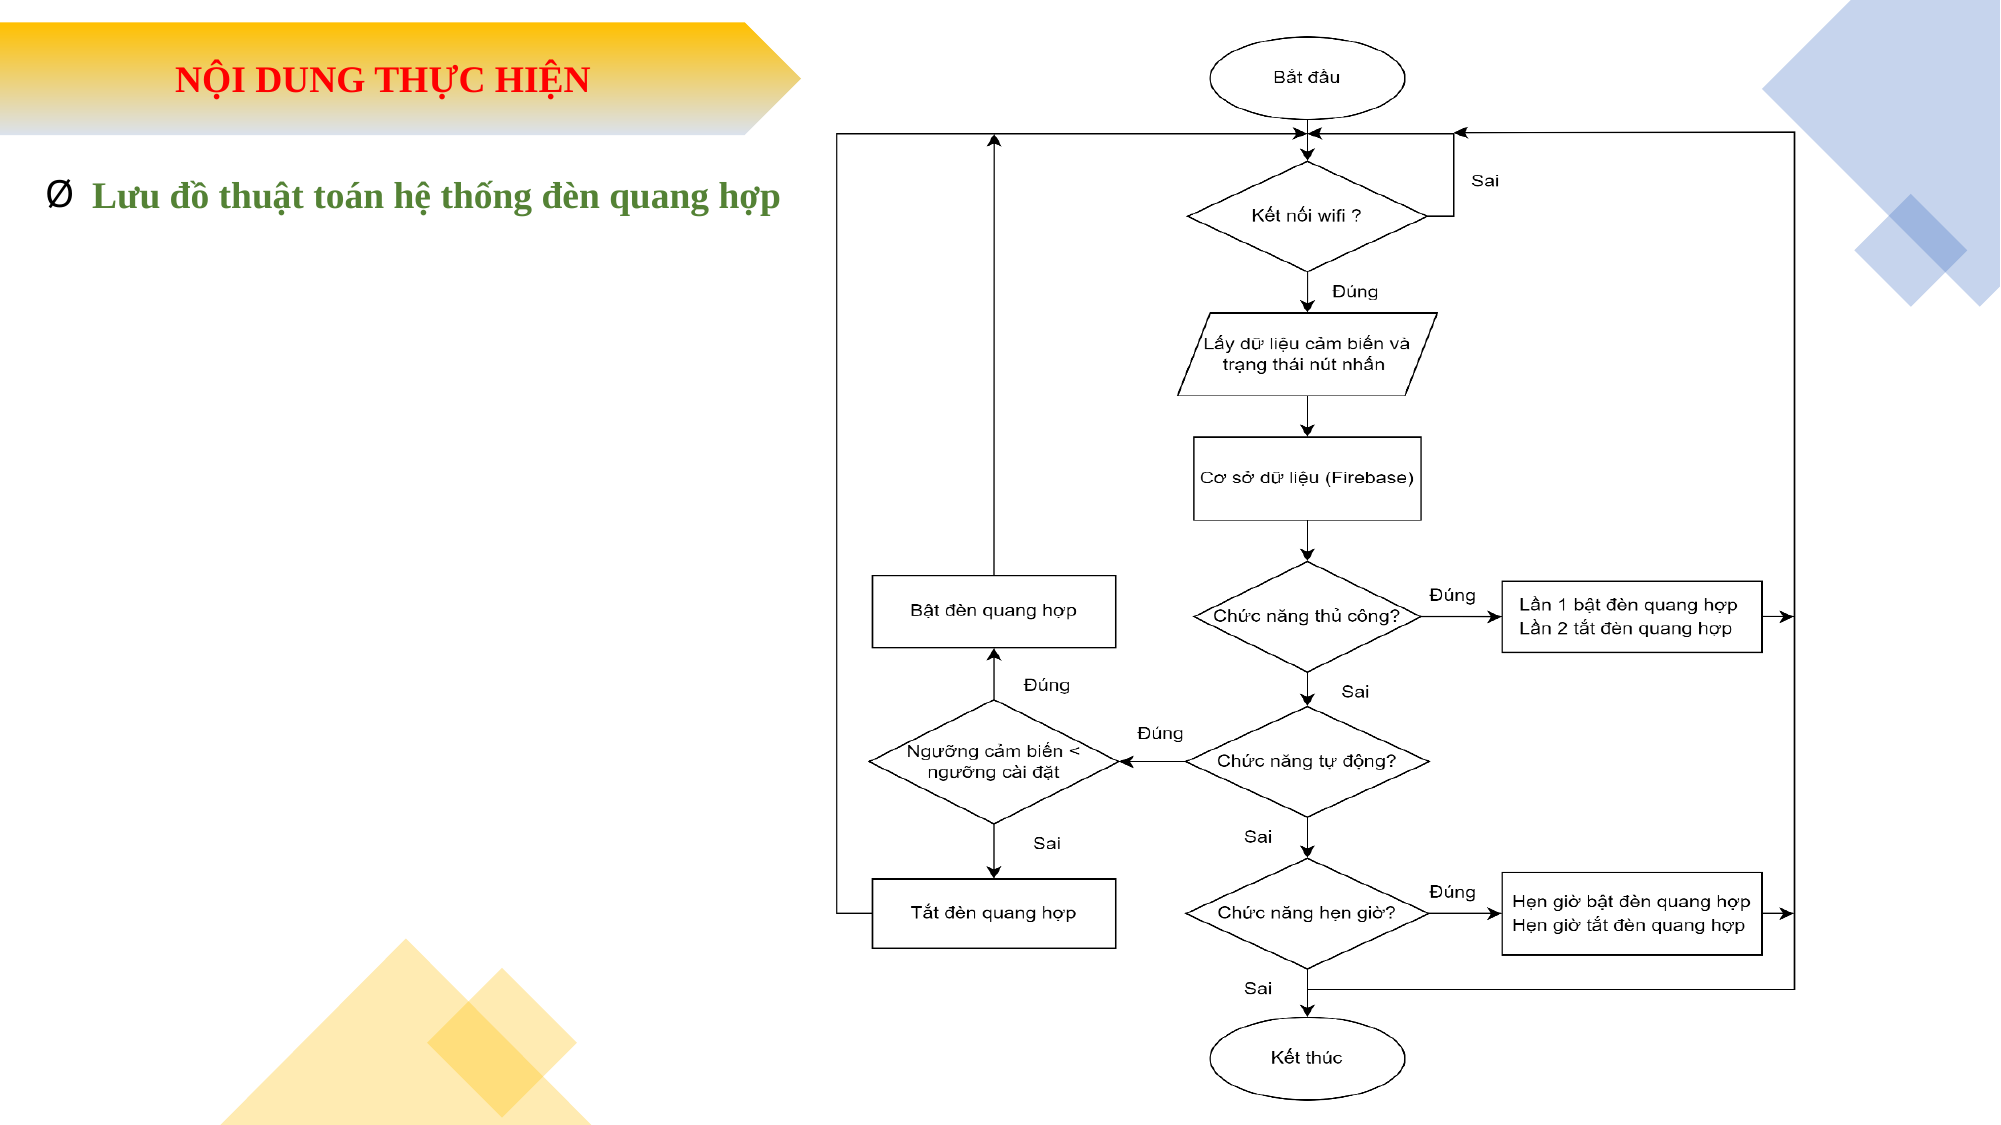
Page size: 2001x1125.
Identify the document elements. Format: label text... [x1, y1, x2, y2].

text_box [0, 22, 802, 136]
text_box [220, 938, 592, 1125]
picture [808, 22, 1824, 1114]
text_box NỘI DUNG THỰC HIỆN [30, 47, 736, 109]
text_box Lưu đồ thuật toán hệ thống đèn quang hợp [30, 163, 808, 224]
text_box [1824, 0, 2000, 307]
